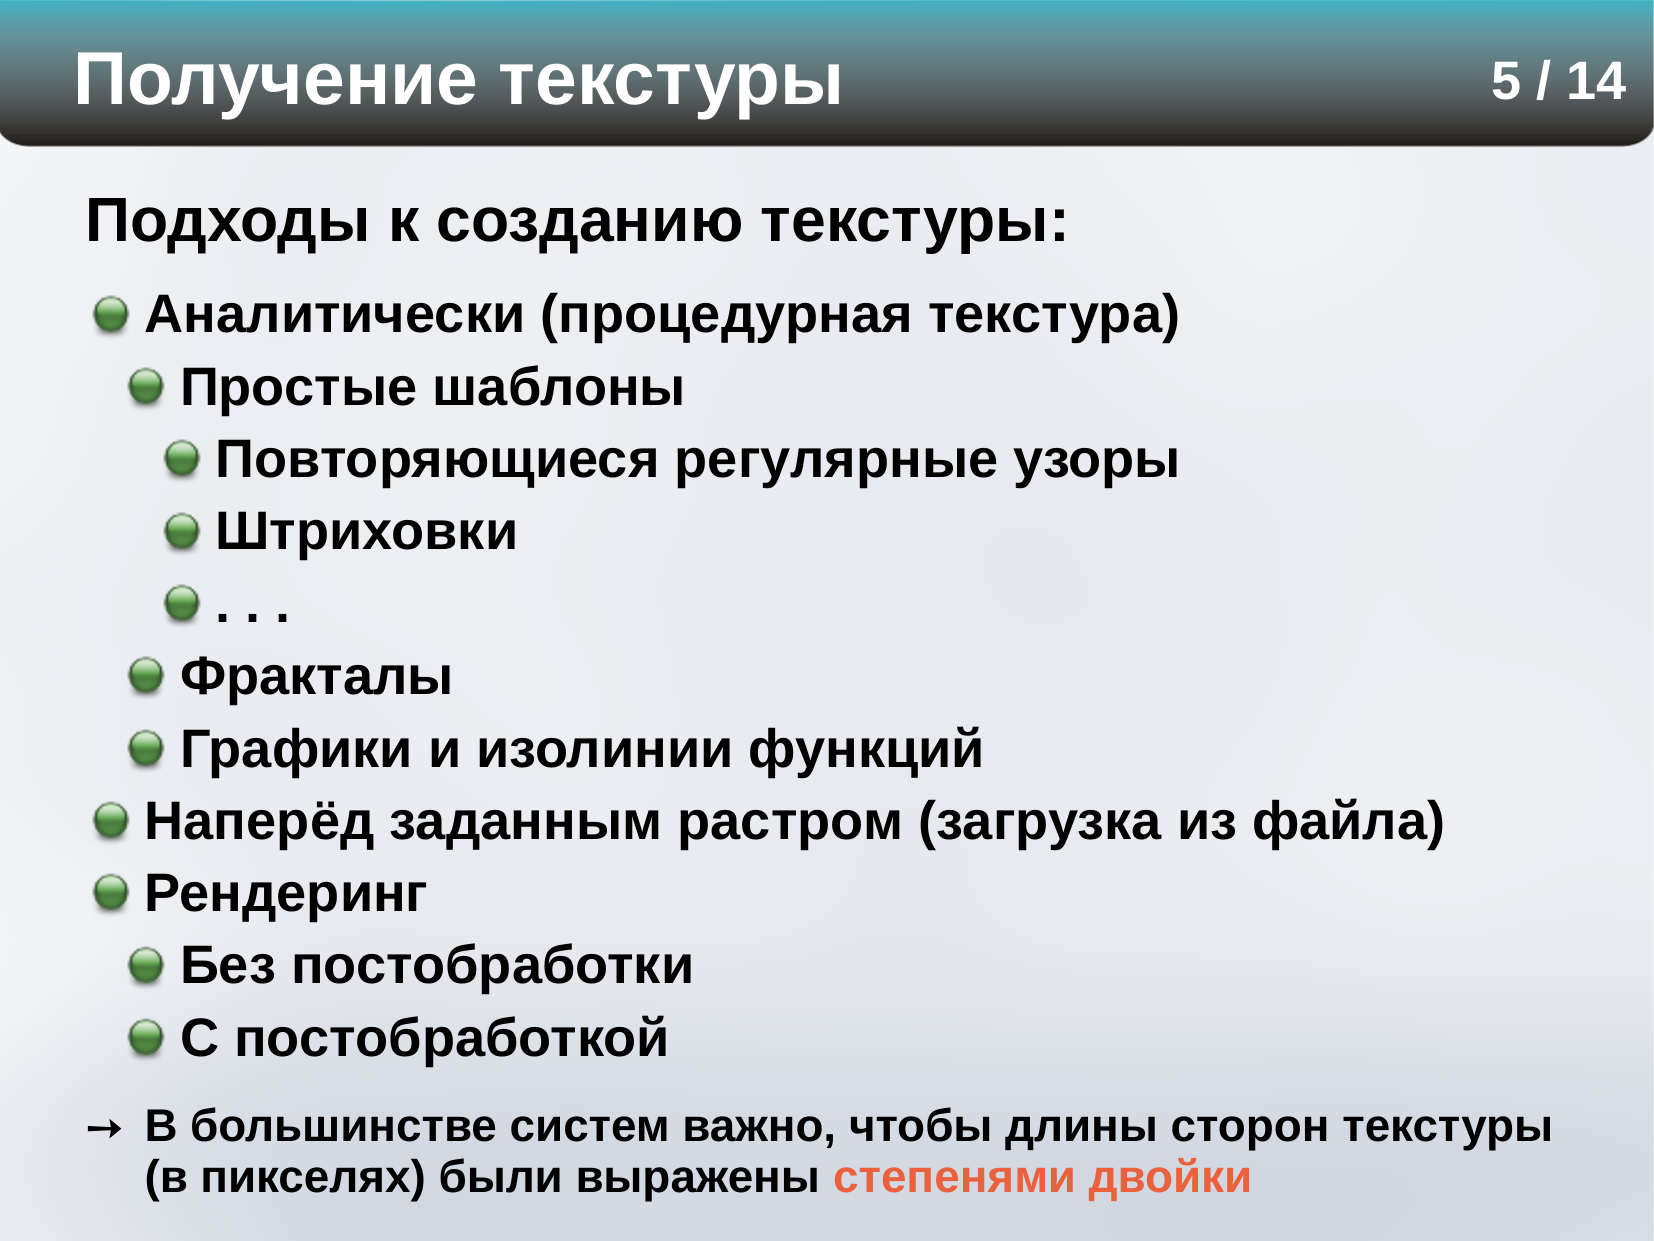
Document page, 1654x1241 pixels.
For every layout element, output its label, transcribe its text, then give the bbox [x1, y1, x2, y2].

text_box <номер> / 14 [1476, 42, 1654, 179]
text_box В большинстве систем важно, чтобы длины сторон текстуры (в пикселях) были выражены степенями двойки [70, 1092, 1595, 1223]
text_box Подходы к созданию текстуры: Аналитически (процедурная текстура) Простые шаблоны Повторяющиеся регулярные узоры Штриховки . . . Фракталы Графики и изолинии функций Наперёд заданным растром (загрузка из файла) Рендеринг Без постобработки С постобработкой [70, 177, 1506, 1076]
picture [0, 0, 1654, 1241]
text_box Получение текстуры [59, 29, 916, 129]
